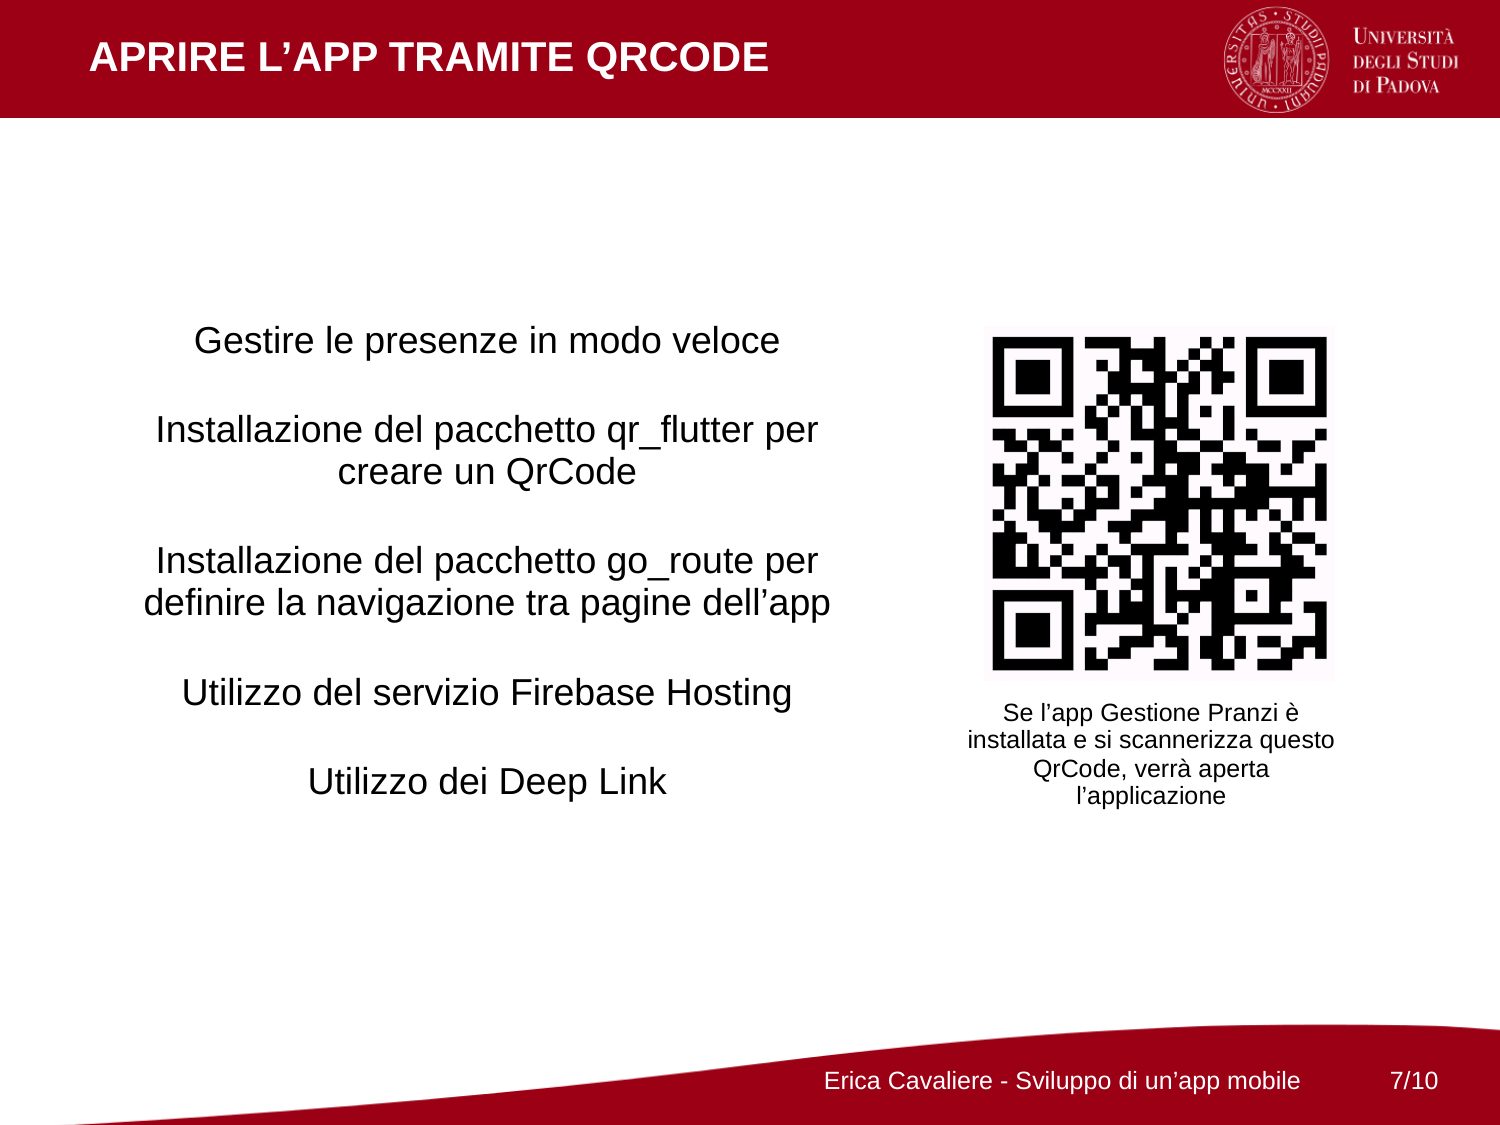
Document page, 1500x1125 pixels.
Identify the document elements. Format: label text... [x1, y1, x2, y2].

picture [0, 0, 1500, 118]
picture [984, 326, 1335, 680]
text_box Se l’app Gestione Pranzi è installata e si scannerizza questo QrCode, verrà aperta l’applicazione [944, 680, 1359, 829]
title APRIRE L’APP TRAMITE QRCODE [75, 0, 931, 117]
text_box Gestire le presenze in modo veloce Installazione del pacchetto qr_flutter per creare un QrCode Installazione del pacchetto go_route per definire la navigazione tra pagine dell’app Utilizzo del servizio Firebase Hosting Utilizzo dei Deep Link [88, 206, 886, 1004]
text_box 7/10 [1328, 1033, 1500, 1125]
picture [1, 1019, 1500, 1125]
text_box Erica Cavaliere - Sviluppo di un’app mobile [797, 1033, 1328, 1125]
